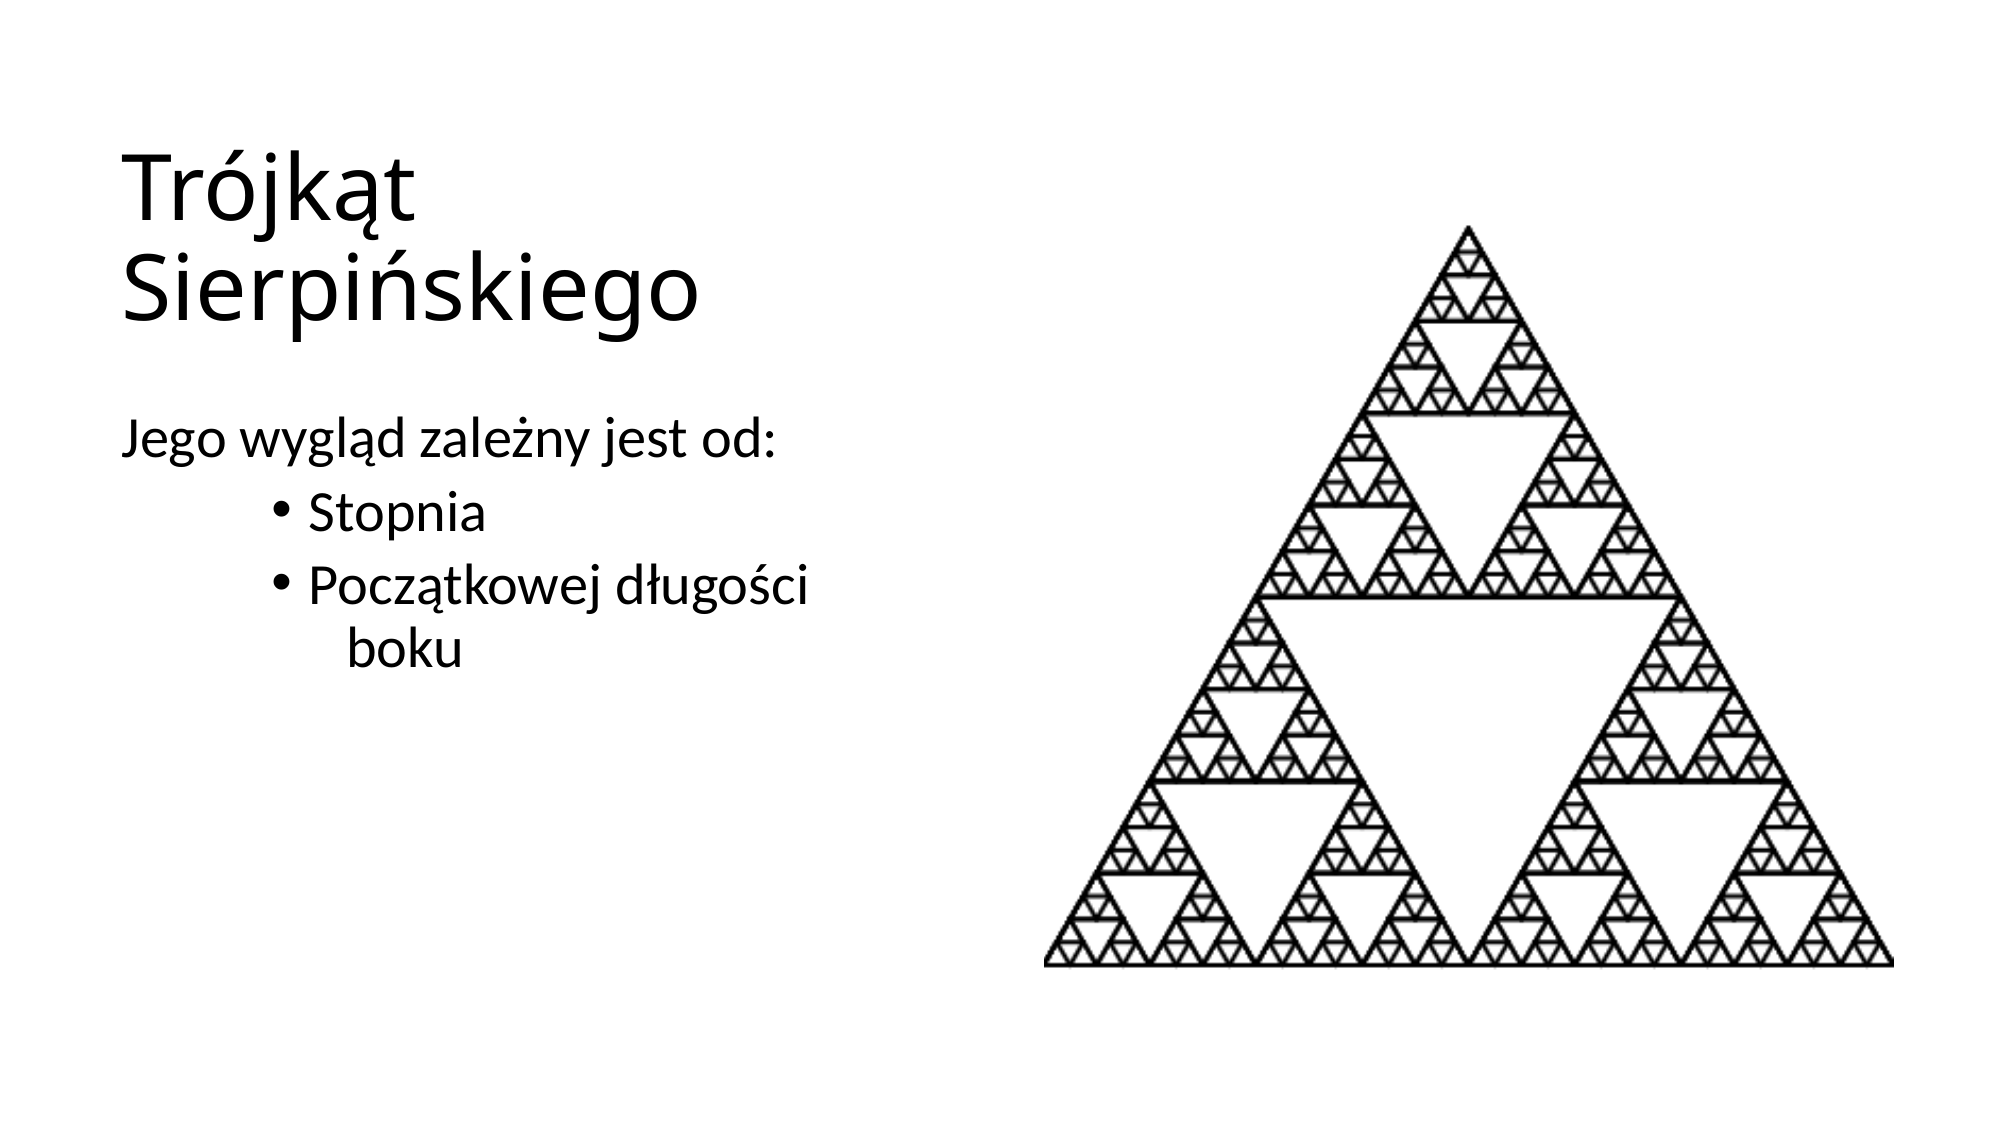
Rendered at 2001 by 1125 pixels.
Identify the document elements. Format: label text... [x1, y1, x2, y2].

list Jego wygląd zależny jest od: Stopnia Początkowej długości boku [106, 399, 948, 1021]
title Trójkąt Sierpińskiego [106, 103, 948, 379]
picture [1044, 137, 1894, 988]
